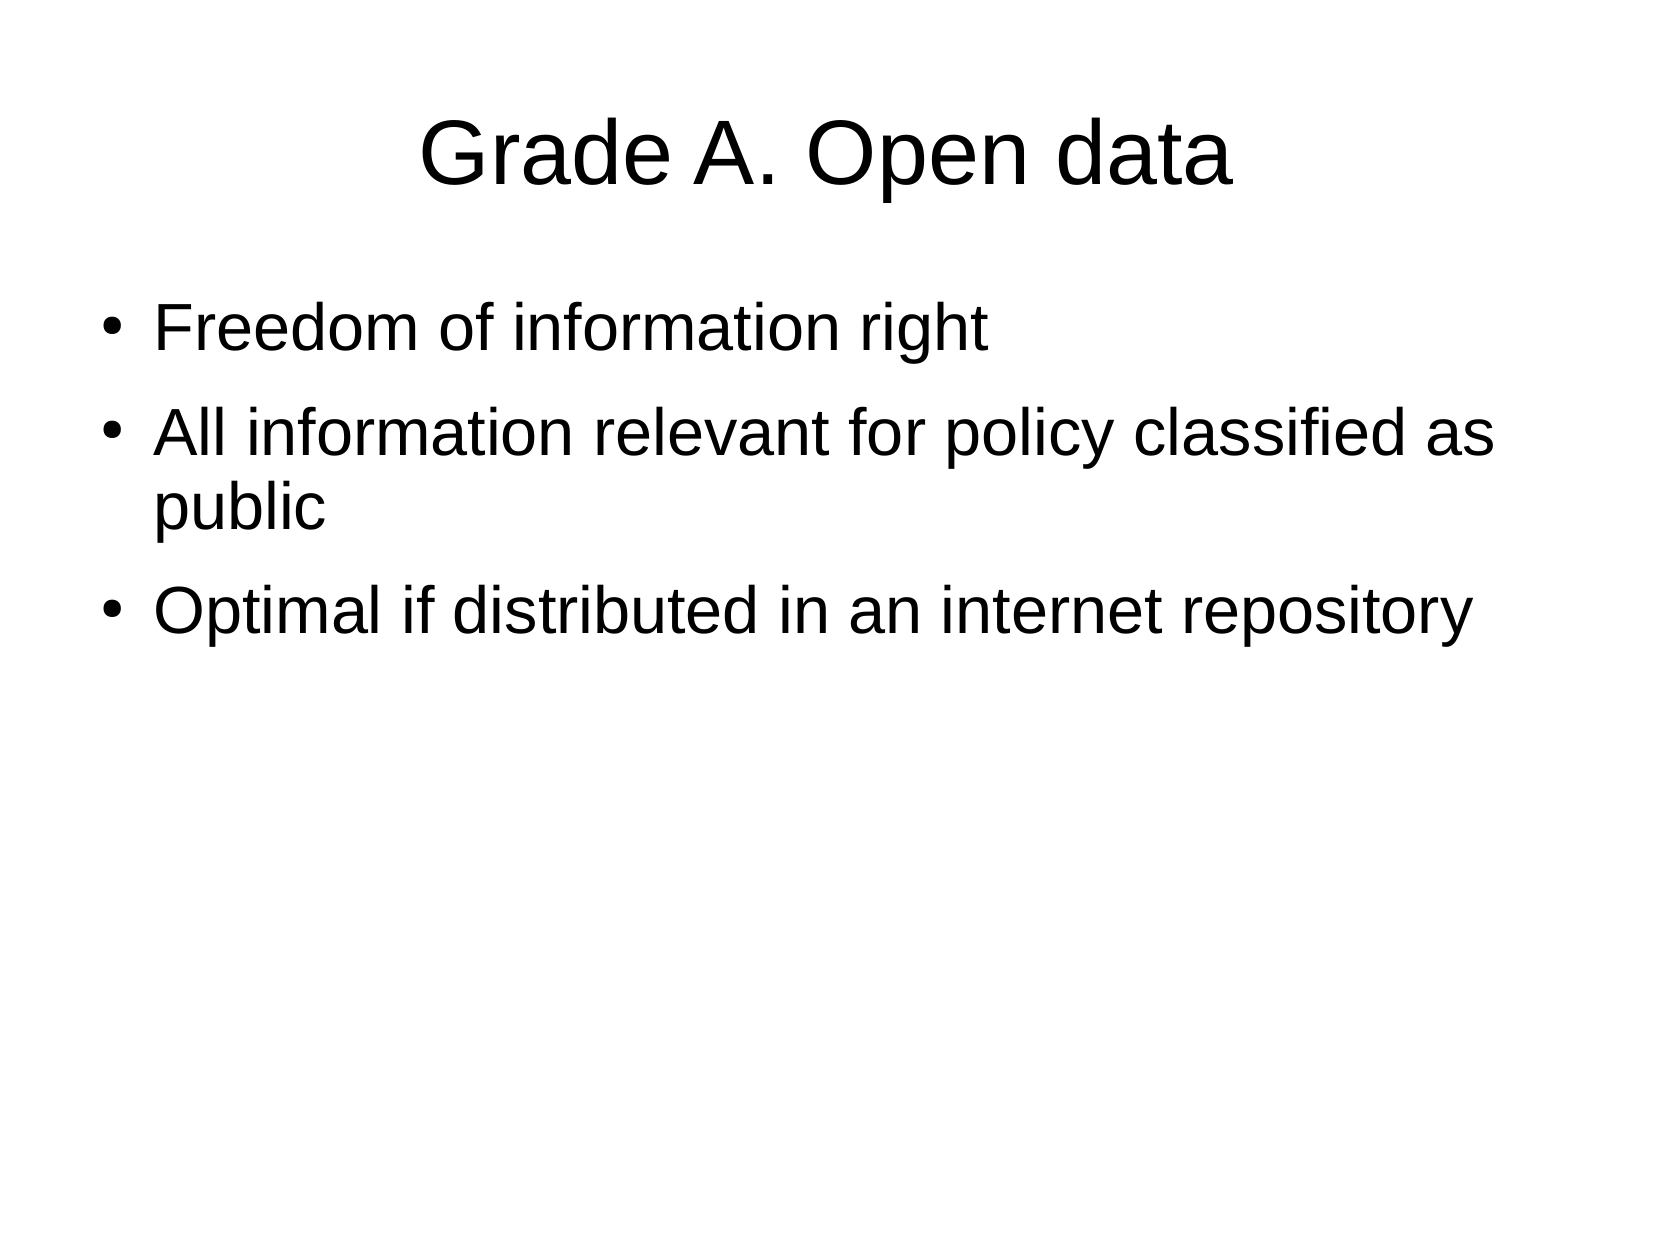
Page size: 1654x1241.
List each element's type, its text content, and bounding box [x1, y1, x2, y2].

title Grade A. Open data [82, 49, 1571, 257]
list Freedom of information right All information relevant for policy classified as public Optimal if distributed in an internet repository [82, 290, 1571, 1010]
